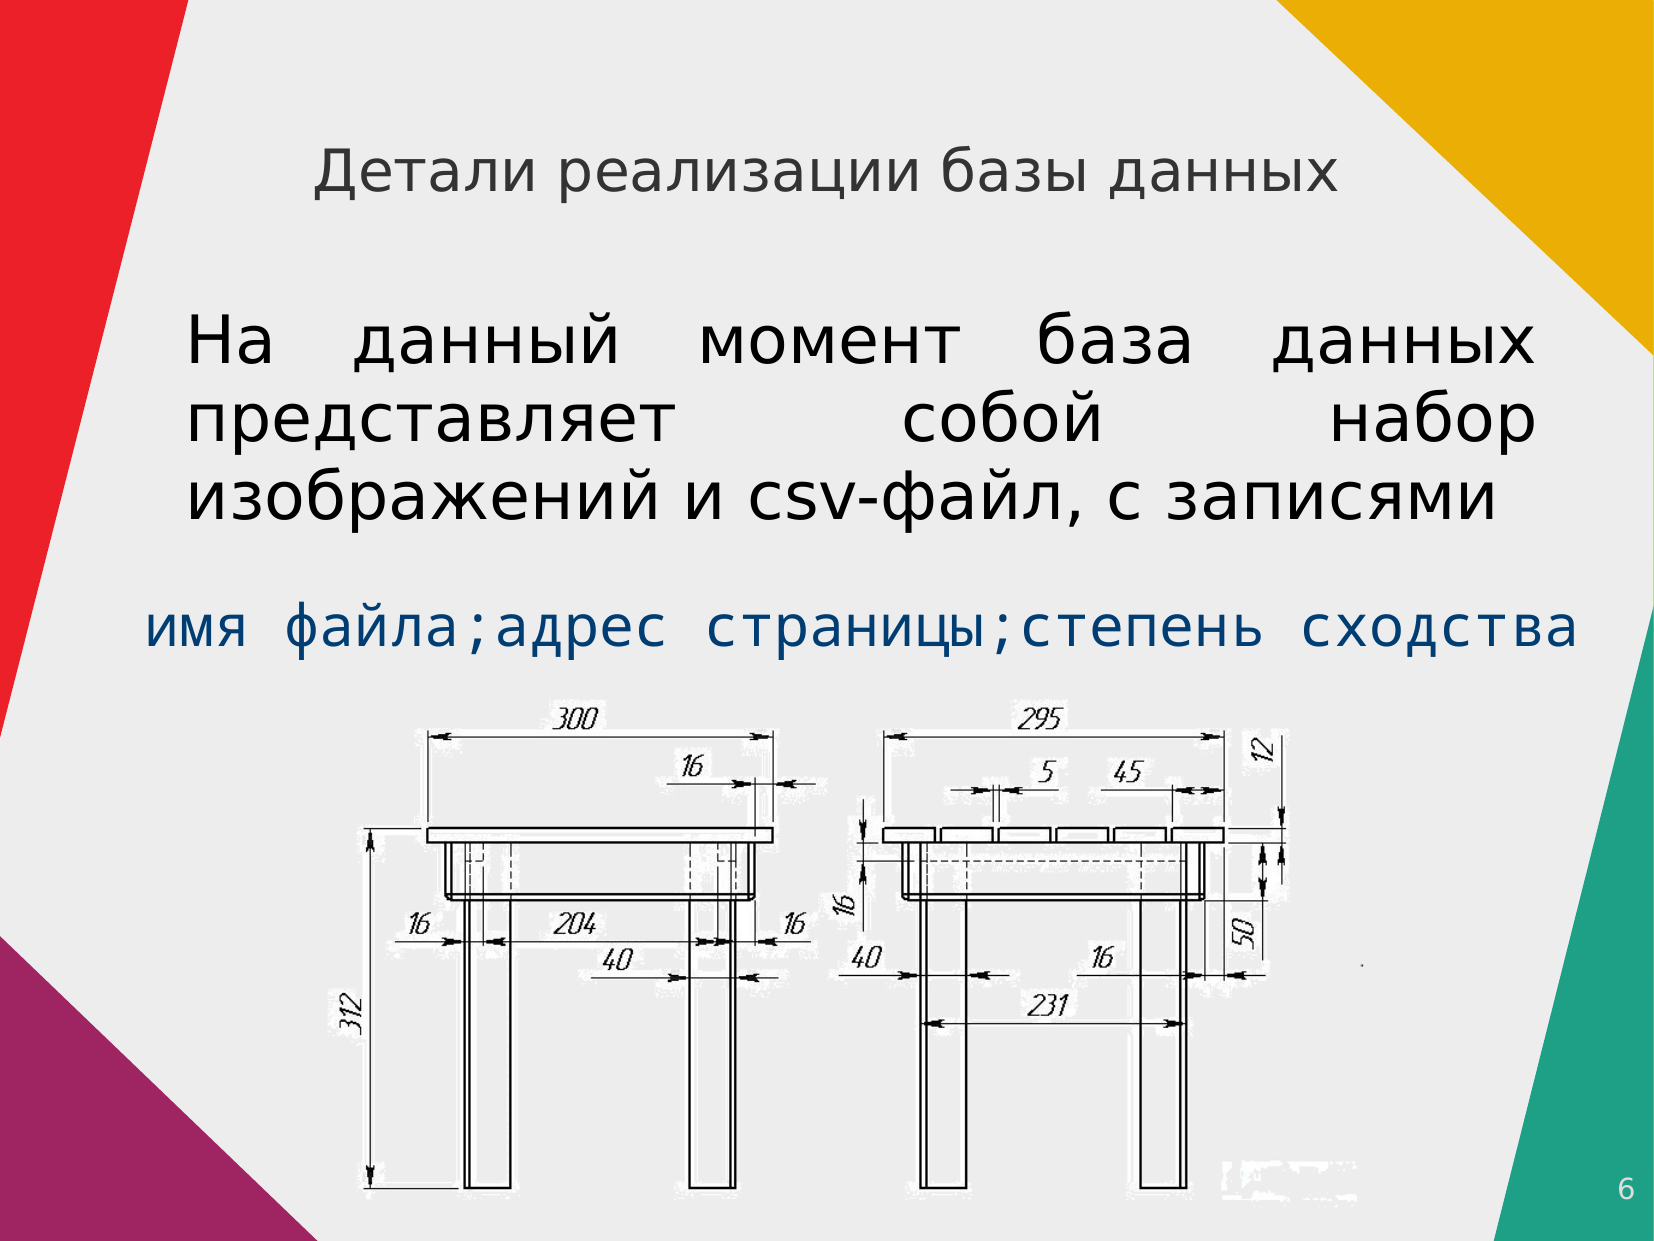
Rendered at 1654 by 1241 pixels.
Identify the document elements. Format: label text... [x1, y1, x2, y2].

title Детали реализации базы данных [114, 73, 1539, 271]
list имя файла;адрес страницы;степень сходства [0, 584, 1654, 934]
list На данный момент база данных представляет собой набор изображений и csv-файл, с записями [114, 302, 1539, 584]
picture [318, 680, 1380, 1217]
